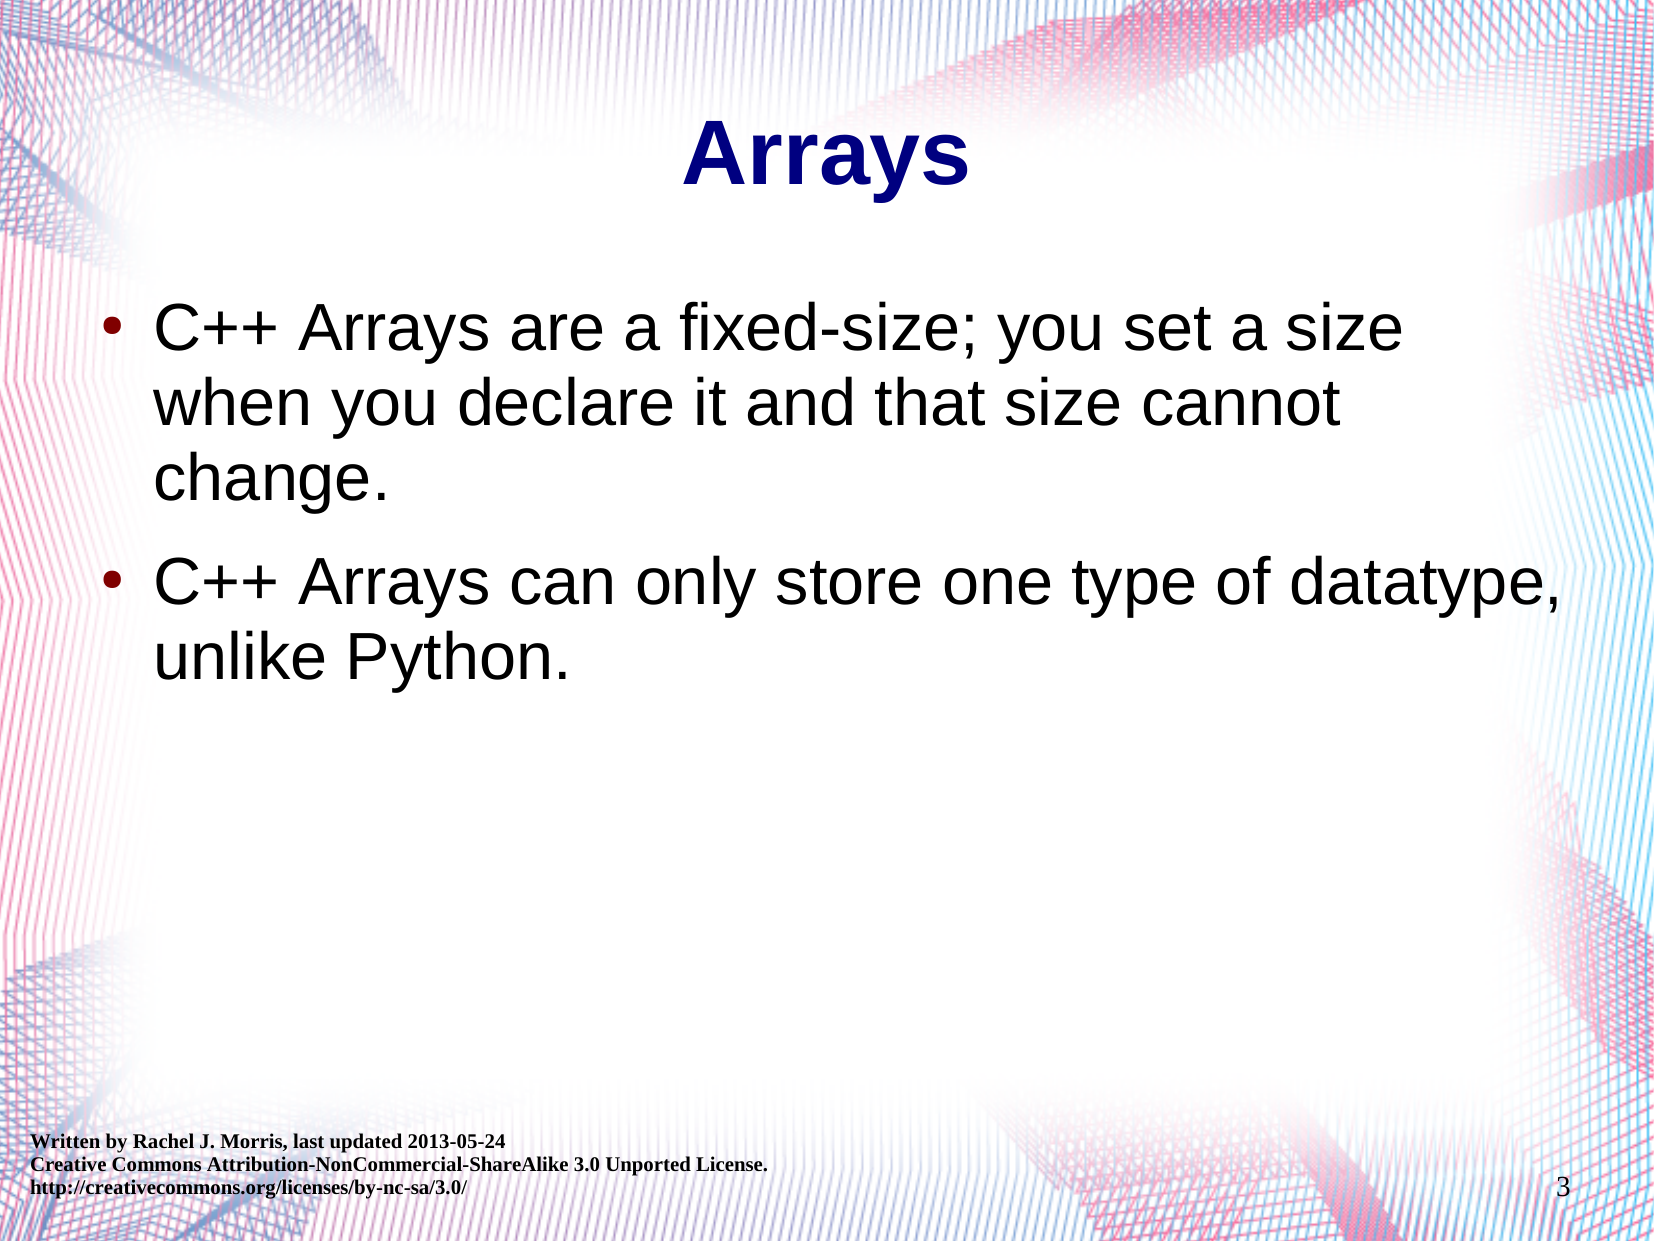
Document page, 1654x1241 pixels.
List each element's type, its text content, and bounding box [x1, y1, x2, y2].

list C++ Arrays are a fixed-size; you set a size when you declare it and that size cannot change. C++ Arrays can only store one type of datatype, unlike Python. [82, 290, 1571, 1010]
title Arrays [82, 49, 1571, 257]
picture [0, 0, 1654, 1241]
